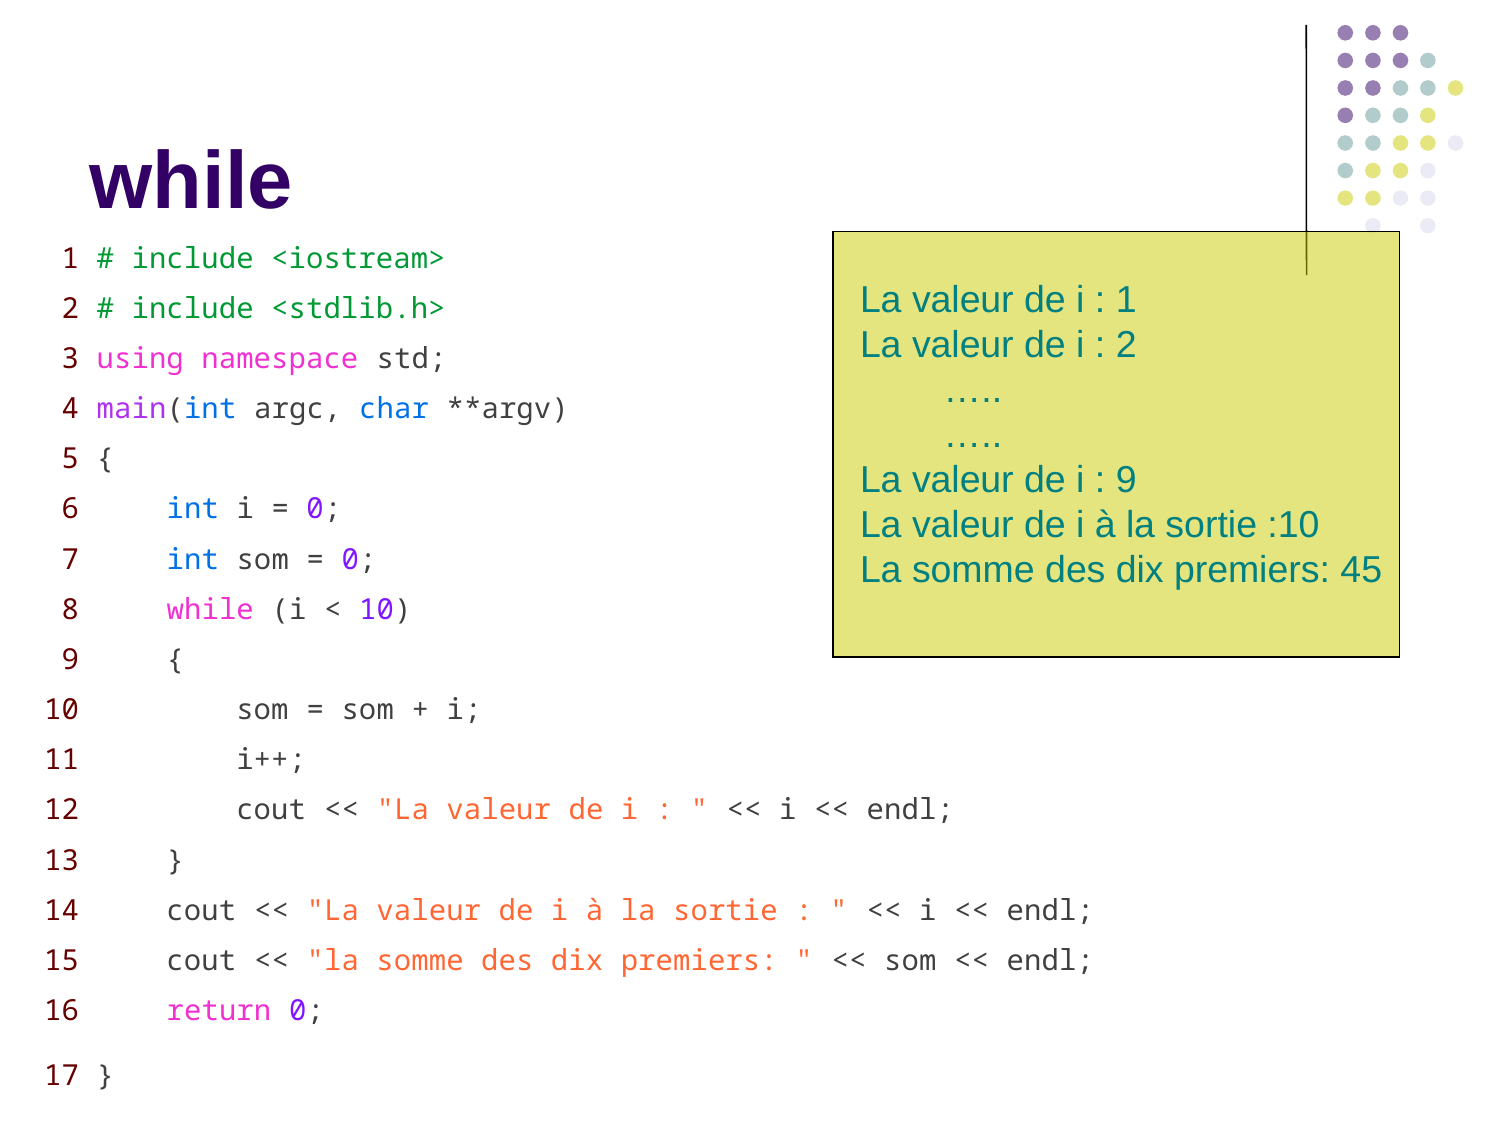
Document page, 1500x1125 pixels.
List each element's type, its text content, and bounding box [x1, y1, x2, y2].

title while [74, 20, 1313, 231]
list 1 # include <iostream> 2 # include <stdlib.h> 3 using namespace std; 4 main(int argc, char **argv) 5 { 6 int i = 0; 7 int som = 0; 8 while (i < 10) 9 { 10 som = som + i; 11 i++; 12 cout << "La valeur de i : " << i << endl; 13 } 14 cout << "La valeur de i à la sortie : " << i << endl; 15 cout << "la somme des dix premiers: " << som << endl; 16 return 0; 17 } [29, 231, 1471, 1109]
text_box La valeur de i : 1 La valeur de i : 2 ….. ….. La valeur de i : 9 La valeur de i à la sortie :10 La somme des dix premiers: 45 [845, 267, 1398, 598]
text_box [832, 231, 1400, 657]
